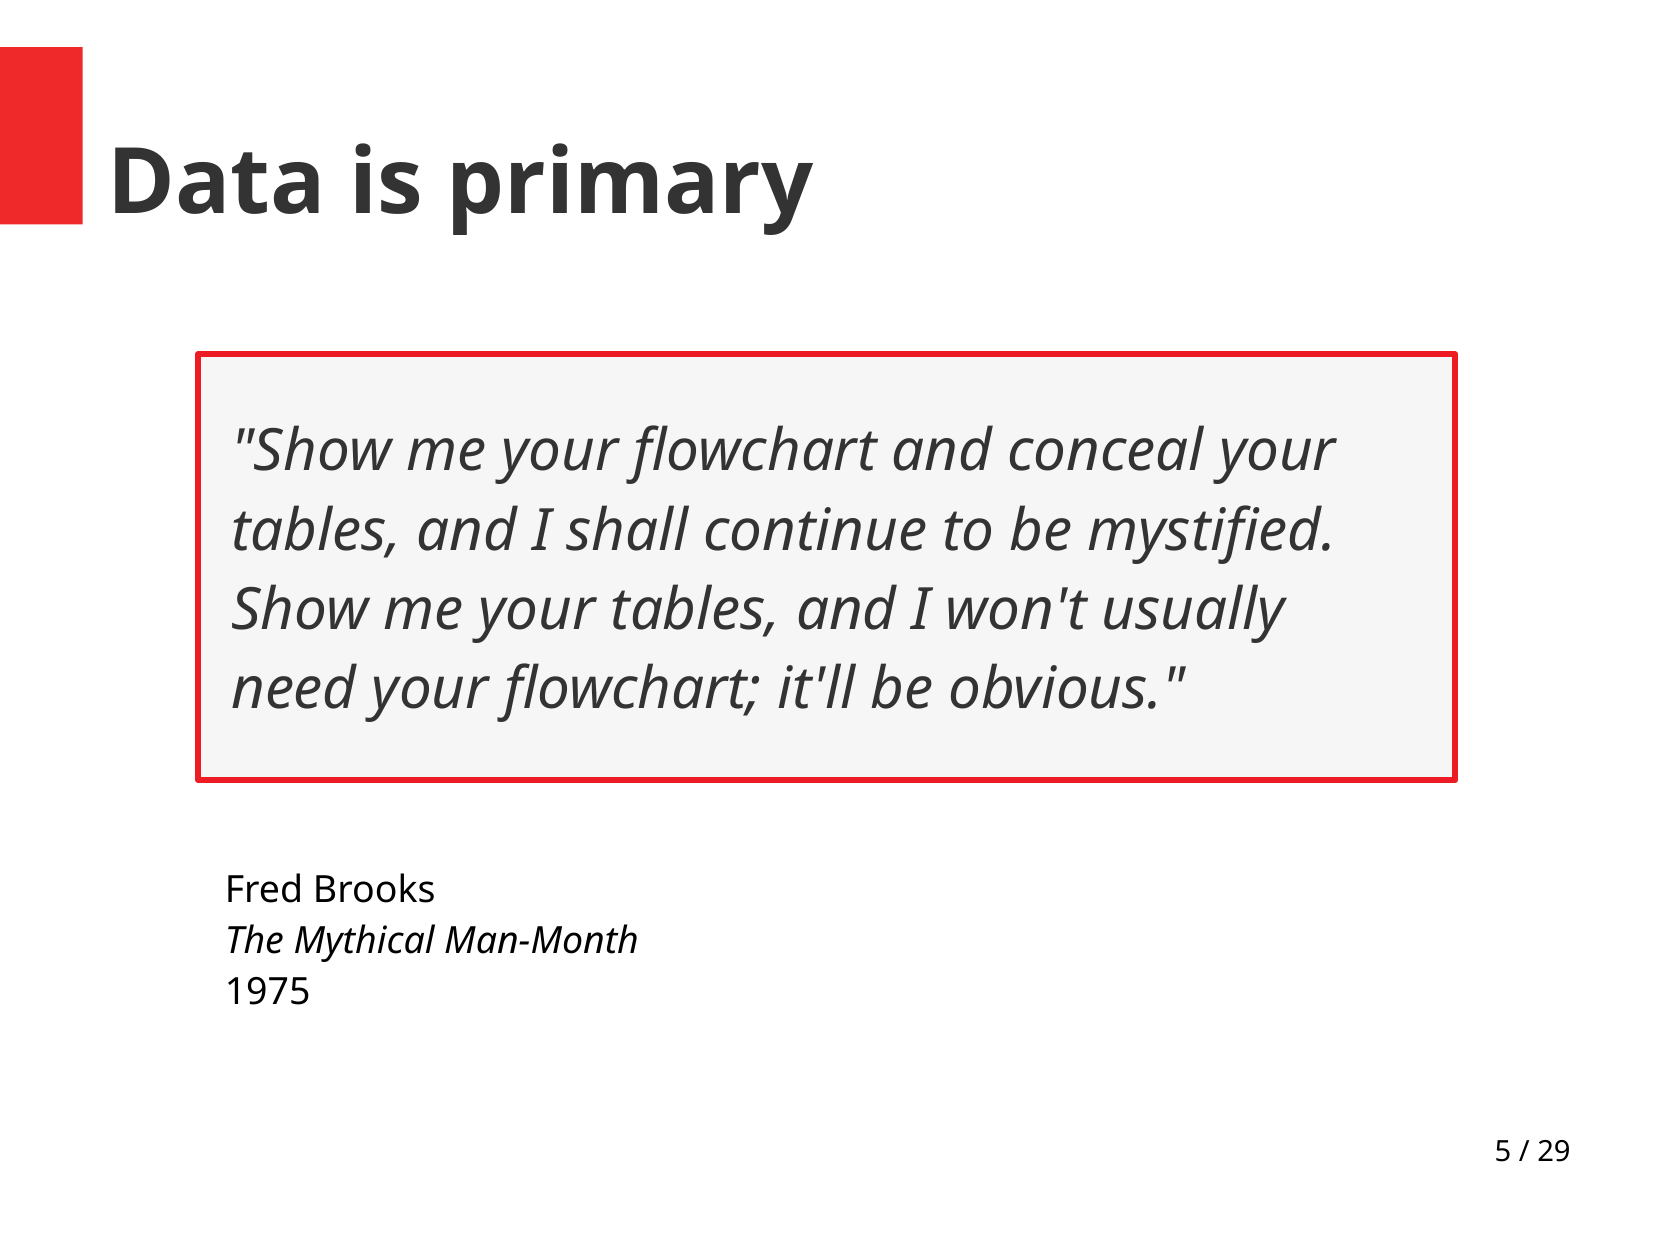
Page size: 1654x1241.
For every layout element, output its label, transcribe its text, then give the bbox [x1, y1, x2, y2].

title Data is primary [107, 75, 1561, 283]
list "Show me your flowchart and conceal your tables, and I shall continue to be mystified. Show me your tables, and I won't usually need your flowchart; it'll be obvious." [198, 354, 1456, 781]
text_box Fred Brooks The Mythical Man-Month 1975 [210, 855, 1456, 1001]
